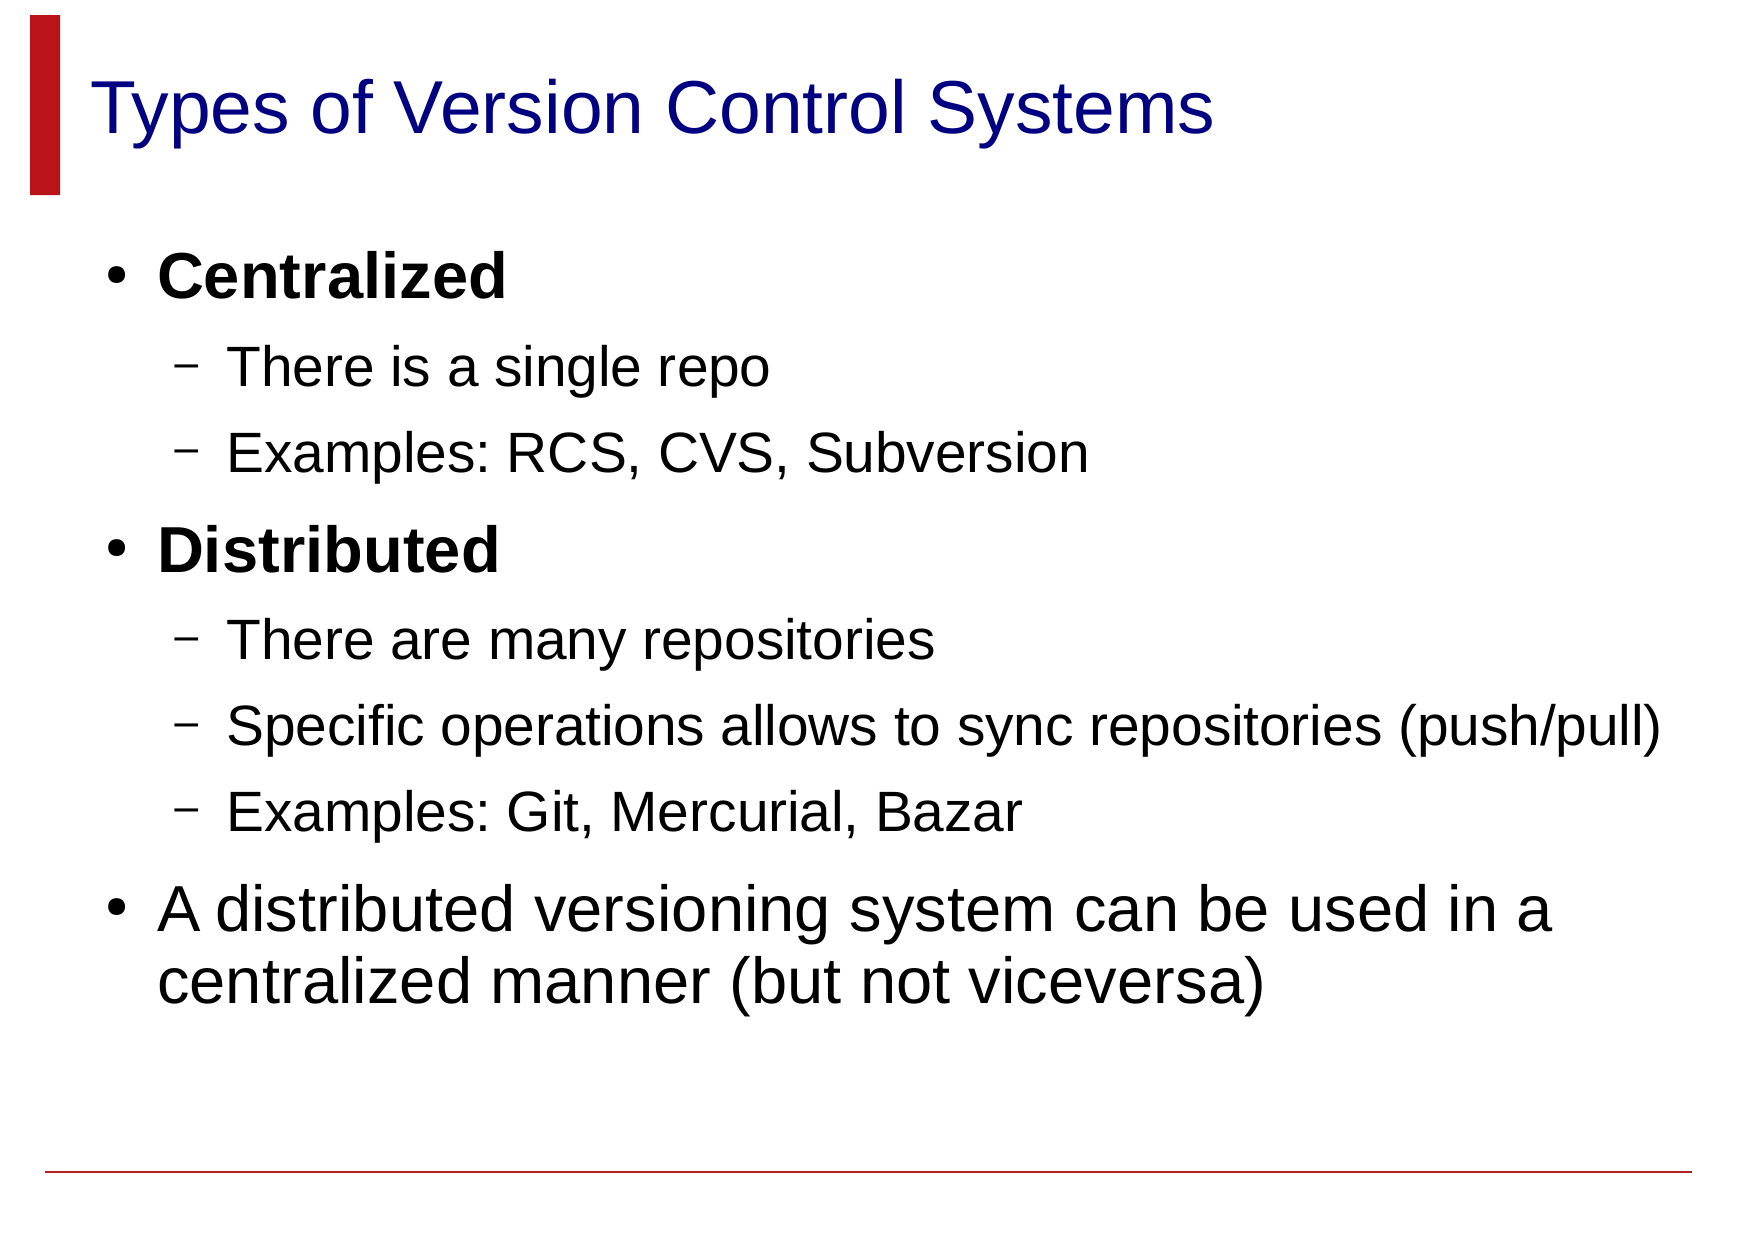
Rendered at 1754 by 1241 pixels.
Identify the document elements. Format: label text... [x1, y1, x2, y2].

title Types of Version Control Systems [90, 19, 1726, 196]
list Centralized There is a single repo Examples: RCS, CVS, Subversion Distributed There are many repositories Specific operations allows to sync repositories (push/pull) Examples: Git, Mercurial, Bazar A distributed versioning system can be used in a centralized manner (but not viceversa) [87, 240, 1696, 1081]
